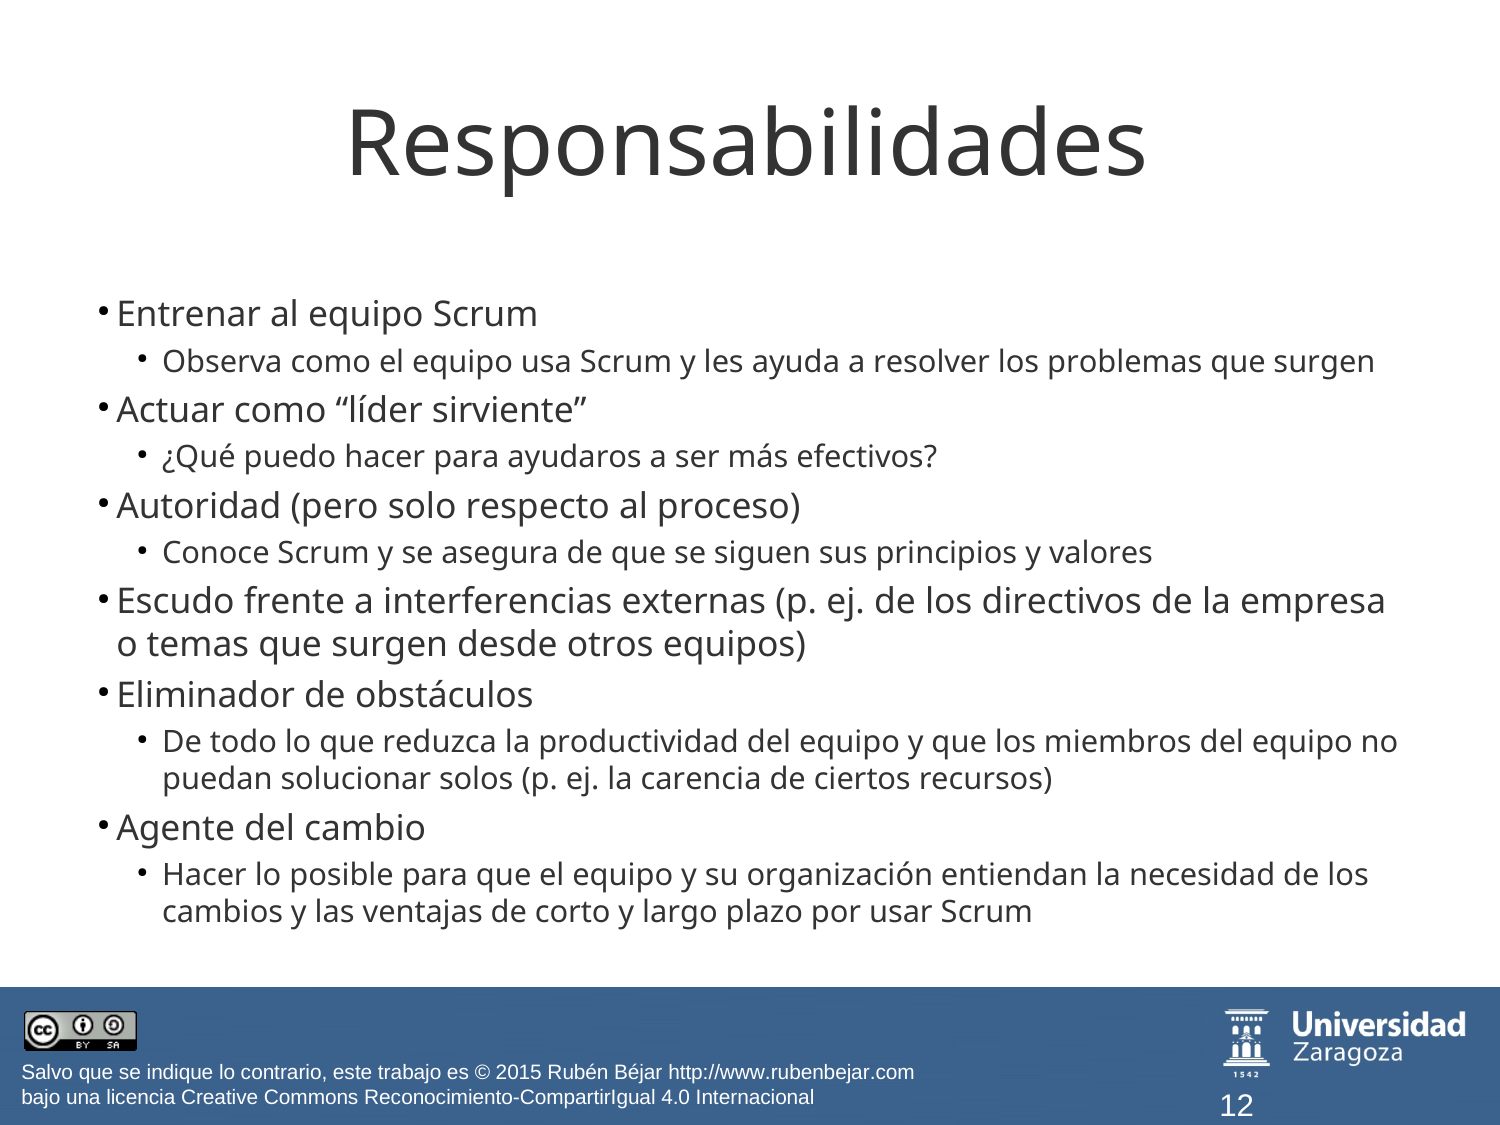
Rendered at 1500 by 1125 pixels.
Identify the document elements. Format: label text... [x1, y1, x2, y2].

title Responsabilidades [74, 21, 1420, 257]
picture [0, 987, 1500, 1125]
list Entrenar al equipo Scrum Observa como el equipo usa Scrum y les ayuda a resolver los problemas que surgen Actuar como “líder sirviente” ¿Qué puedo hacer para ayudaros a ser más efectivos? Autoridad (pero solo respecto al proceso) Conoce Scrum y se asegura de que se siguen sus principios y valores Escudo frente a interferencias externas (p. ej. de los directivos de la empresa o temas que surgen desde otros equipos) Eliminador de obstáculos De todo lo que reduzca la productividad del equipo y que los miembros del equipo no puedan solucionar solos (p. ej. la carencia de ciertos recursos) Agente del cambio Hacer lo posible para que el equipo y su organización entiendan la necesidad de los cambios y las ventajas de corto y largo plazo por usar Scrum [82, 283, 1418, 957]
